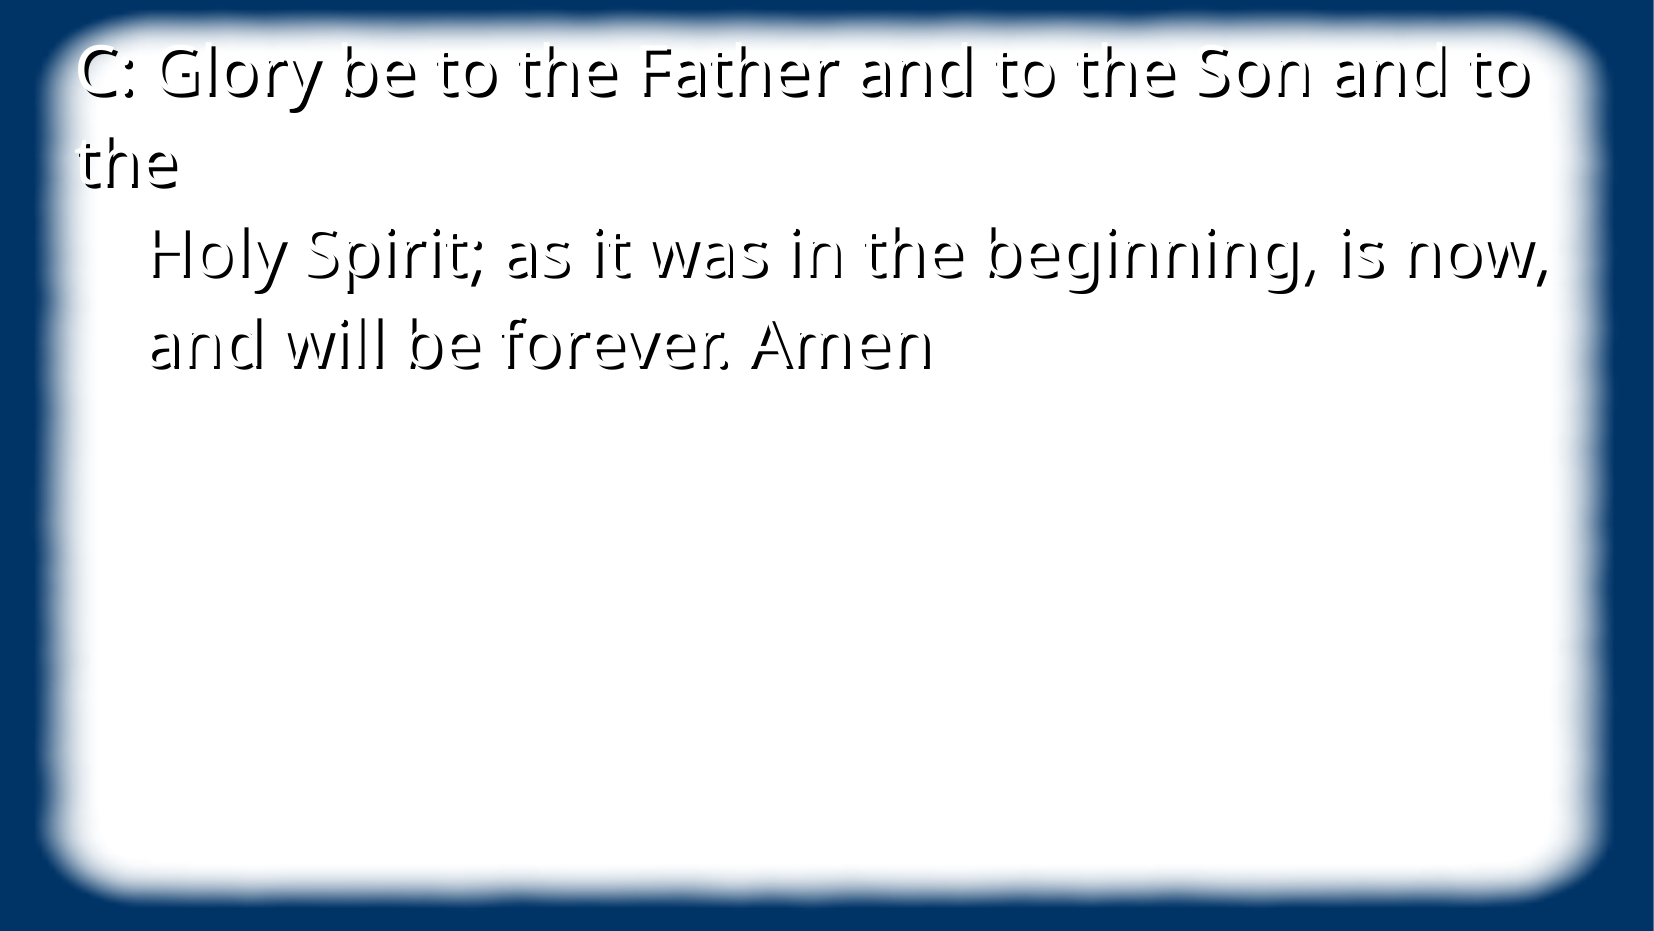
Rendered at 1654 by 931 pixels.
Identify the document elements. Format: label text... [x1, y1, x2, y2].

text_box C: Glory be to the Father and to the Son and to the Holy Spirit; as it was in the beginning, is now, and will be forever. Amen [60, 15, 1606, 297]
picture [0, 0, 1654, 931]
